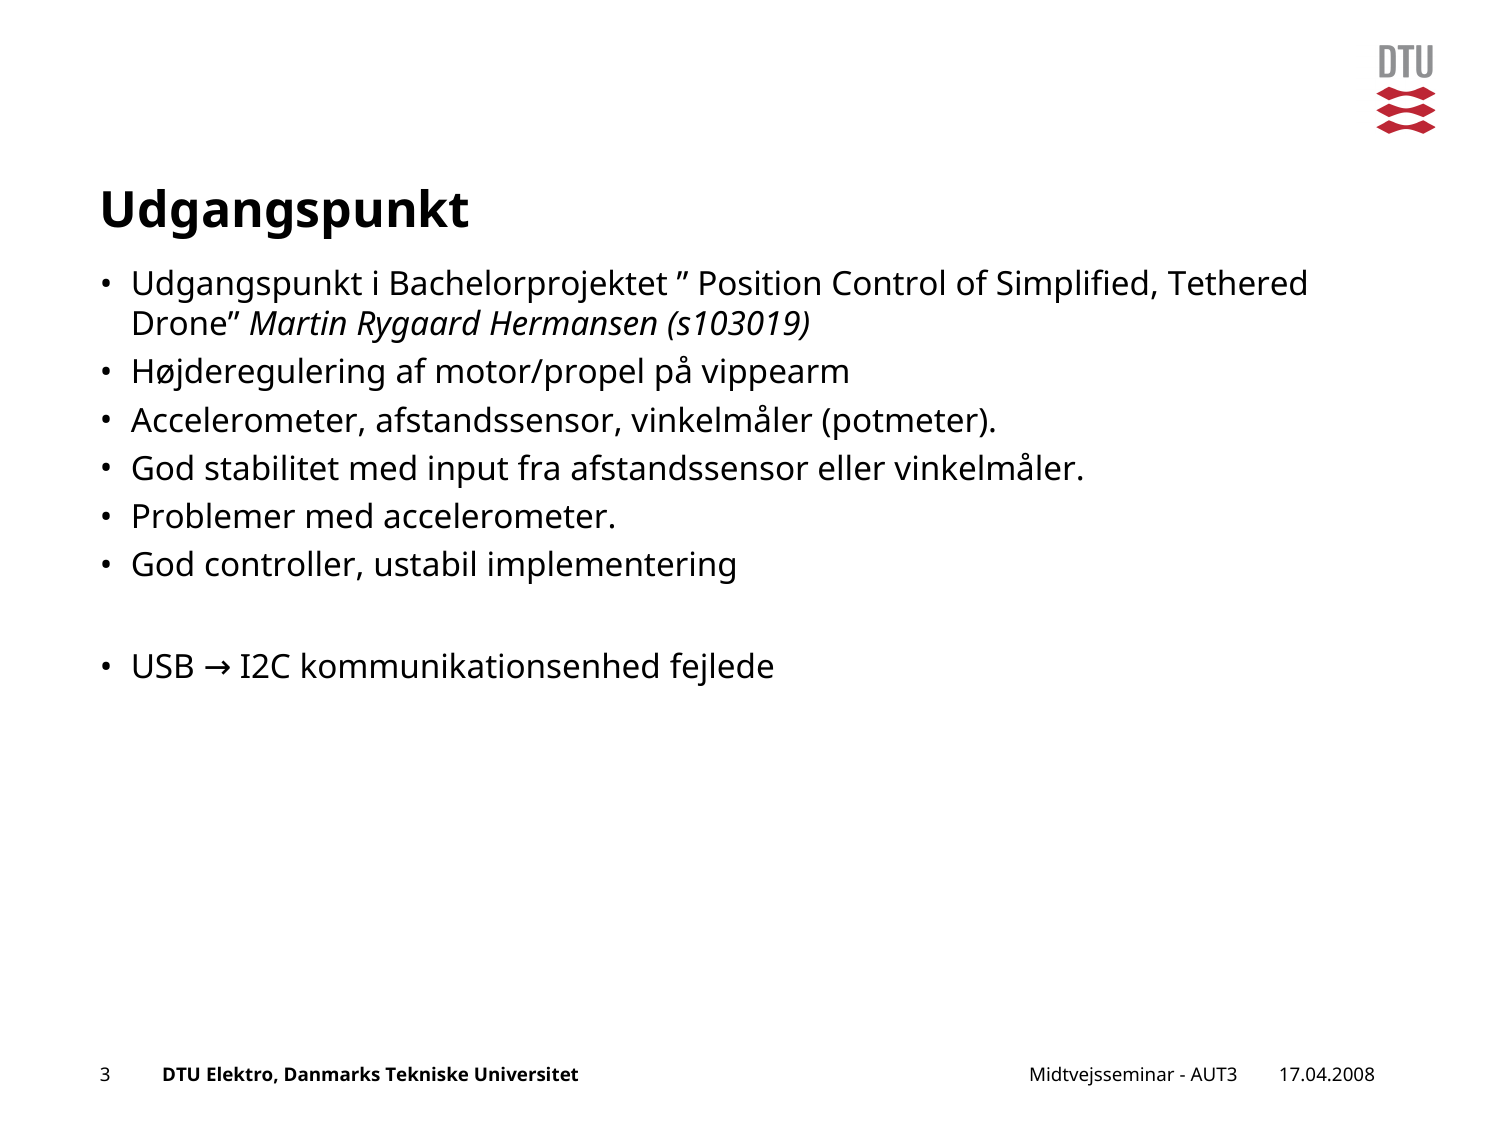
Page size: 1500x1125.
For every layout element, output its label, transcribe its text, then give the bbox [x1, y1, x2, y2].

list Udgangspunkt i Bachelorprojektet ” Position Control of Simplified, Tethered Drone” Martin Rygaard Hermansen (s103019) Højderegulering af motor/propel på vippearm Accelerometer, afstandssensor, vinkelmåler (potmeter). God stabilitet med input fra afstandssensor eller vinkelmåler. Problemer med accelerometer. God controller, ustabil implementering USB → I2C kommunikationsenhed fejlede [99, 262, 1375, 1012]
title Udgangspunkt [99, 49, 1375, 238]
